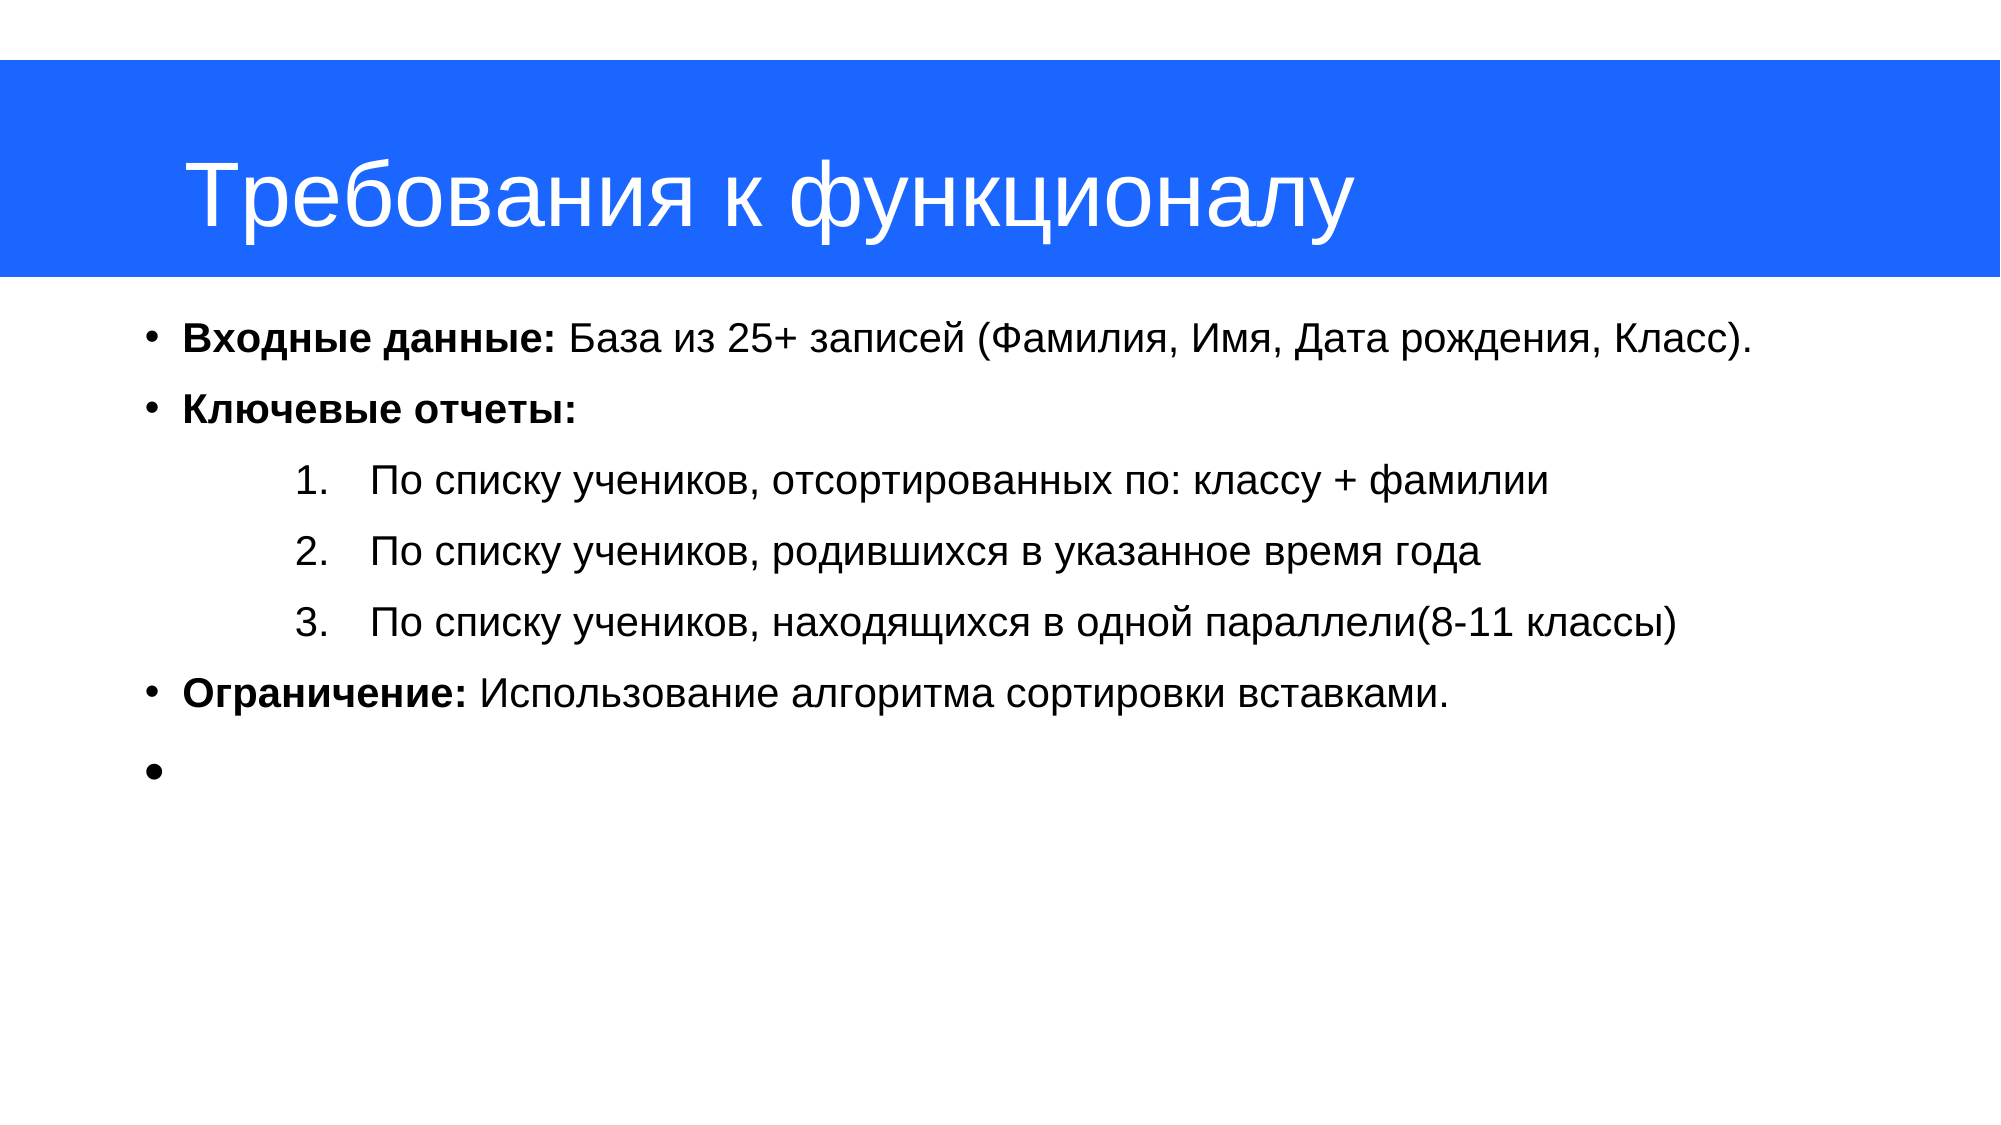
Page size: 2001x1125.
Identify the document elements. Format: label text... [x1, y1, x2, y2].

list Входные данные: База из 25+ записей (Фамилия, Имя, Дата рождения, Класс). Ключевые отчеты: По списку учеников, отсортированных по: классу + фамилии По списку учеников, родившихся в указанное время года По списку учеников, находящихся в одной параллели(8-11 классы) Ограничение: Использование алгоритма сортировки вставками. [137, 303, 1863, 998]
title Требования к функционалу [169, 127, 2000, 368]
